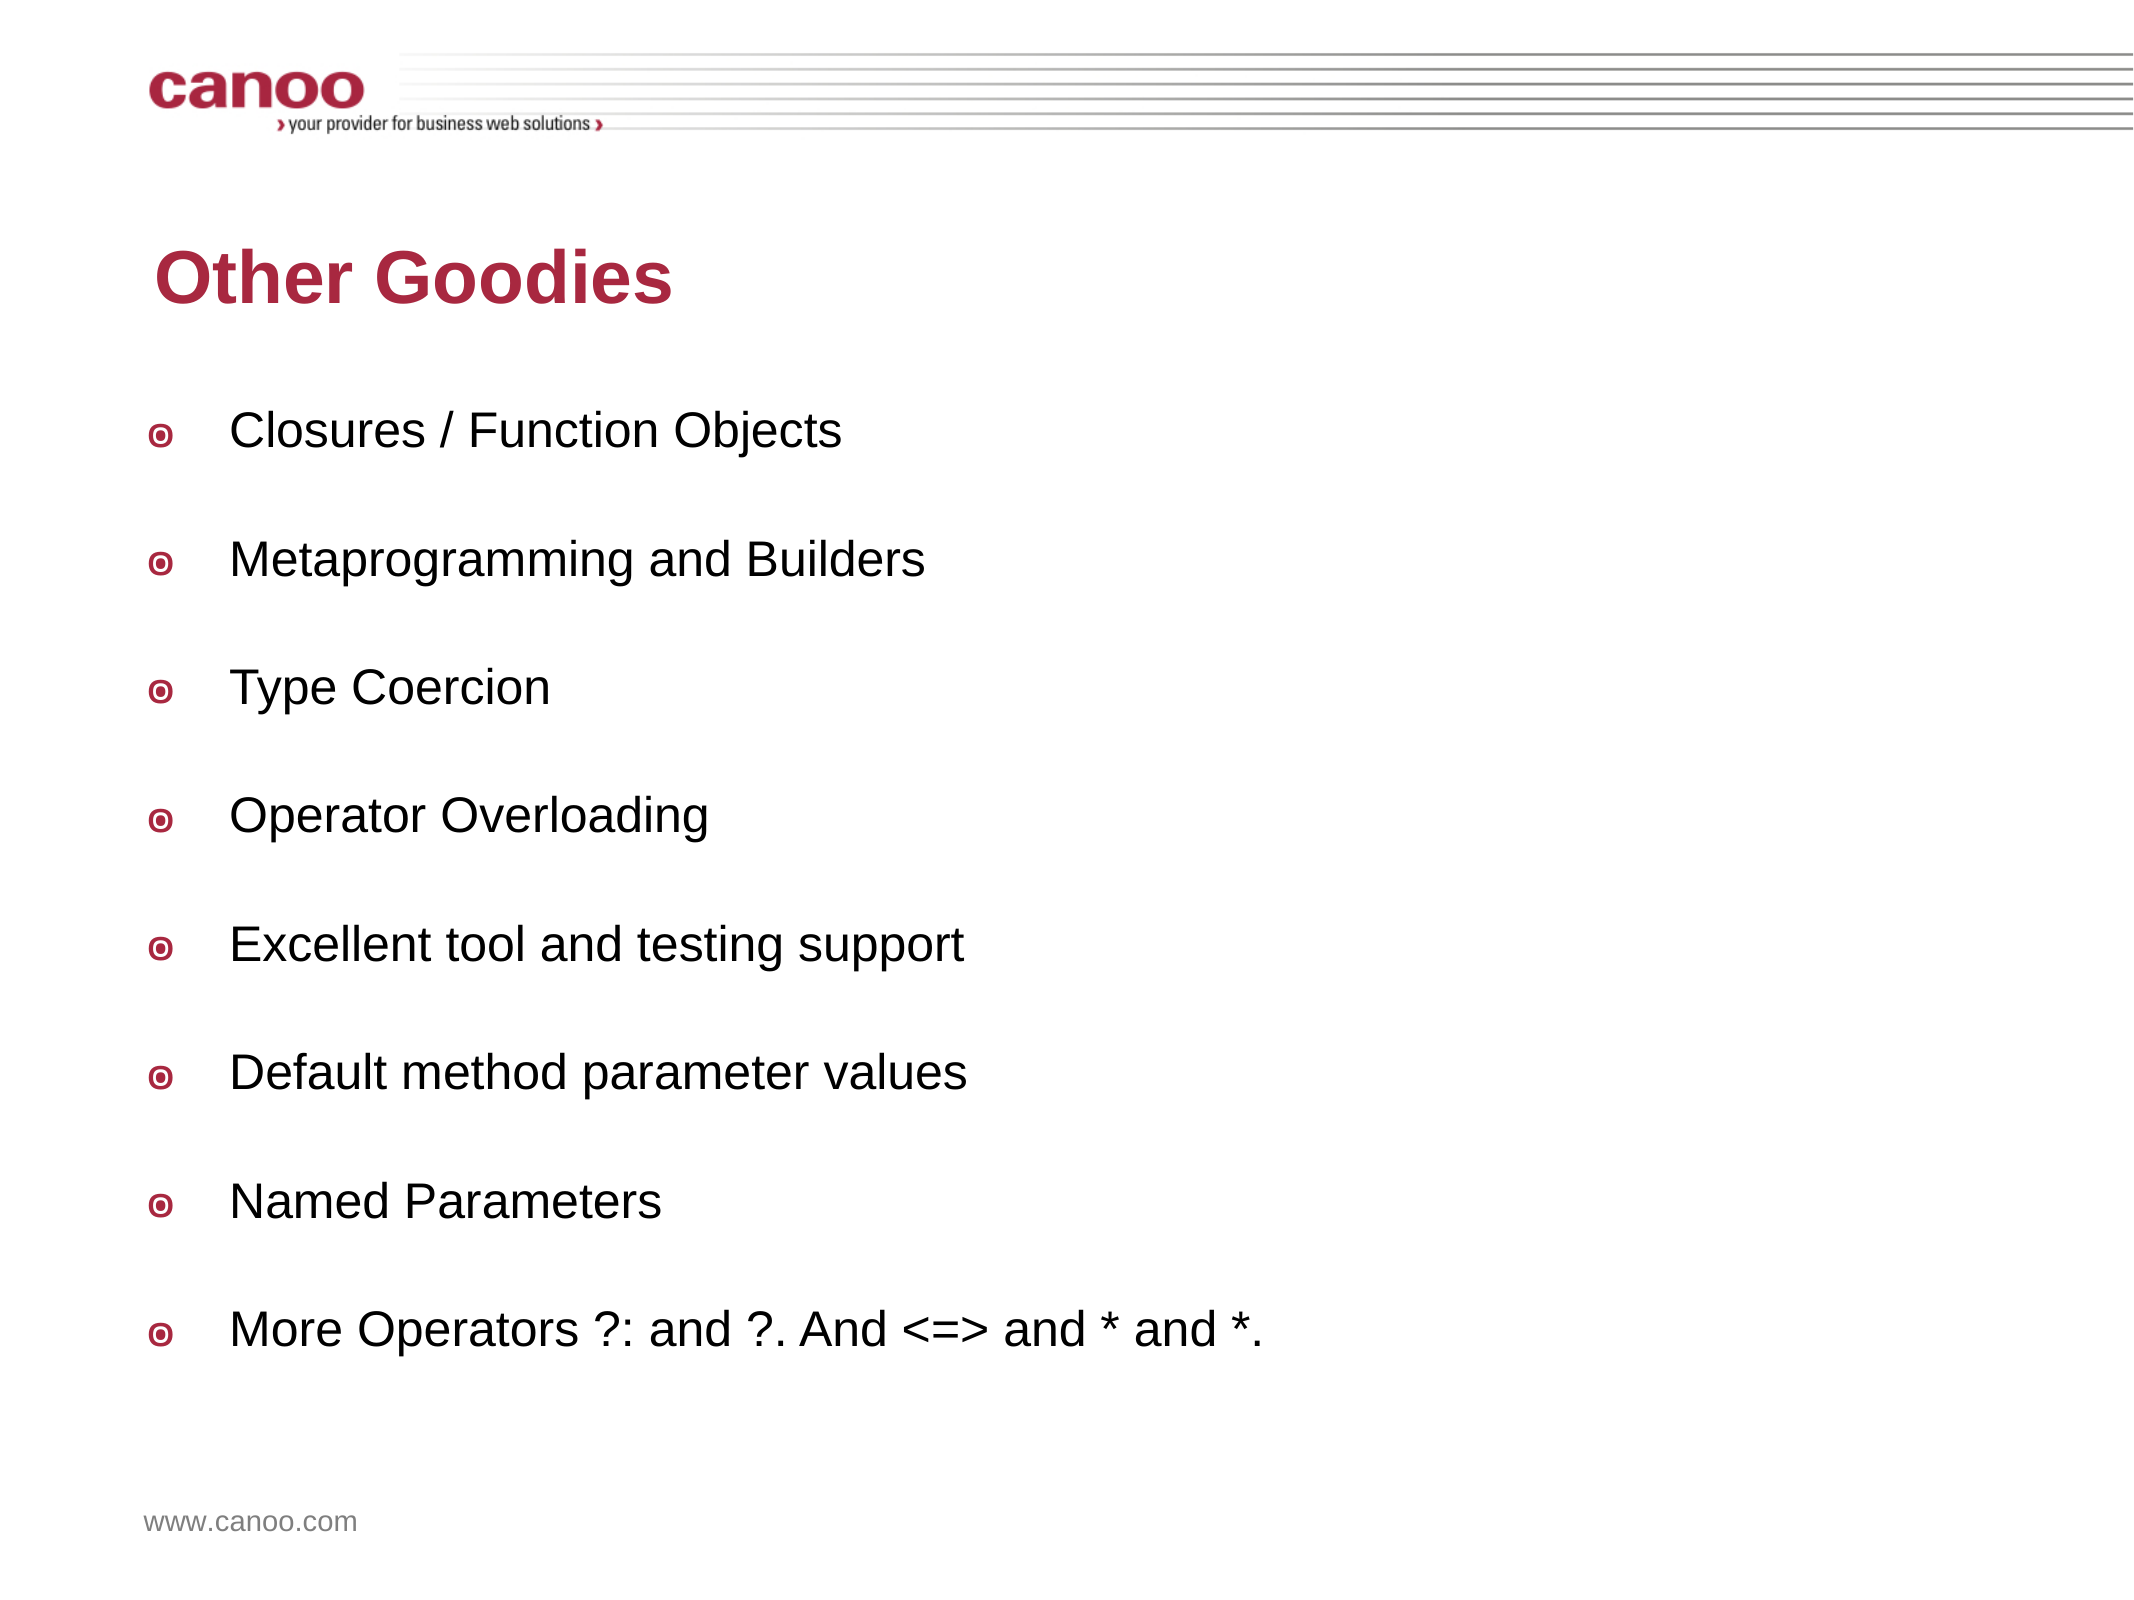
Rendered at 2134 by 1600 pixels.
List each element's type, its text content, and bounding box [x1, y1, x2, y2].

picture [0, 21, 2134, 188]
list Closures / Function Objects Metaprogramming and Builders Type Coercion Operator Overloading Excellent tool and testing support Default method parameter values Named Parameters More Operators ?: and ?. And <=> and * and *. [145, 391, 1959, 1405]
title Other Goodies [145, 220, 1961, 328]
